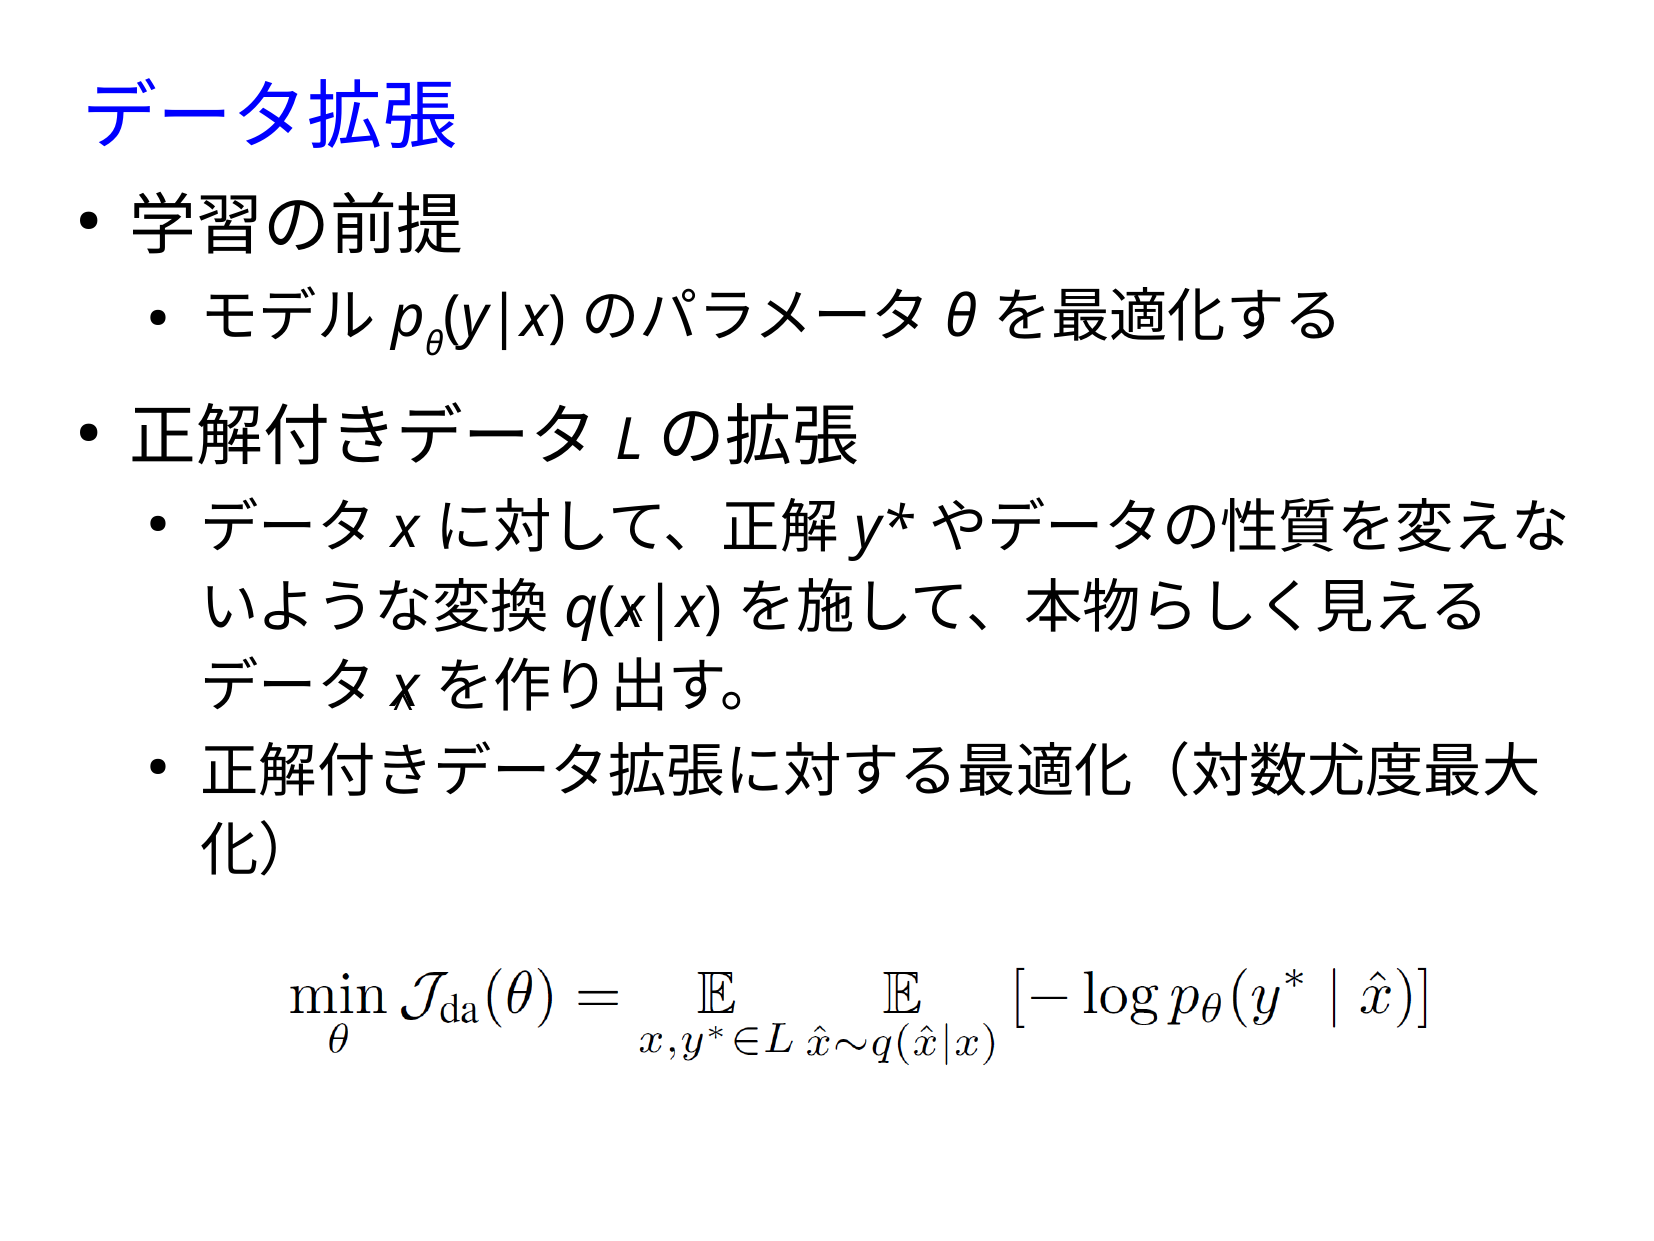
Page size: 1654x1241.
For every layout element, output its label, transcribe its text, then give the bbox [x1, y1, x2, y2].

title データ拡張 [82, 49, 1571, 177]
picture [265, 944, 1441, 1076]
text_box ^ [607, 583, 661, 644]
text_box ^ [377, 672, 431, 733]
list 学習の前提 モデルpθ(y|x)のパラメータθを最適化する 正解付きデータLの拡張 データxに対して、正解y*やデータの性質を変えないような変換q(x|x)を施して、本物らしく見えるデータxを作り出す。 正解付きデータ拡張に対する最適化（対数尤度最大化） [59, 177, 1595, 1135]
